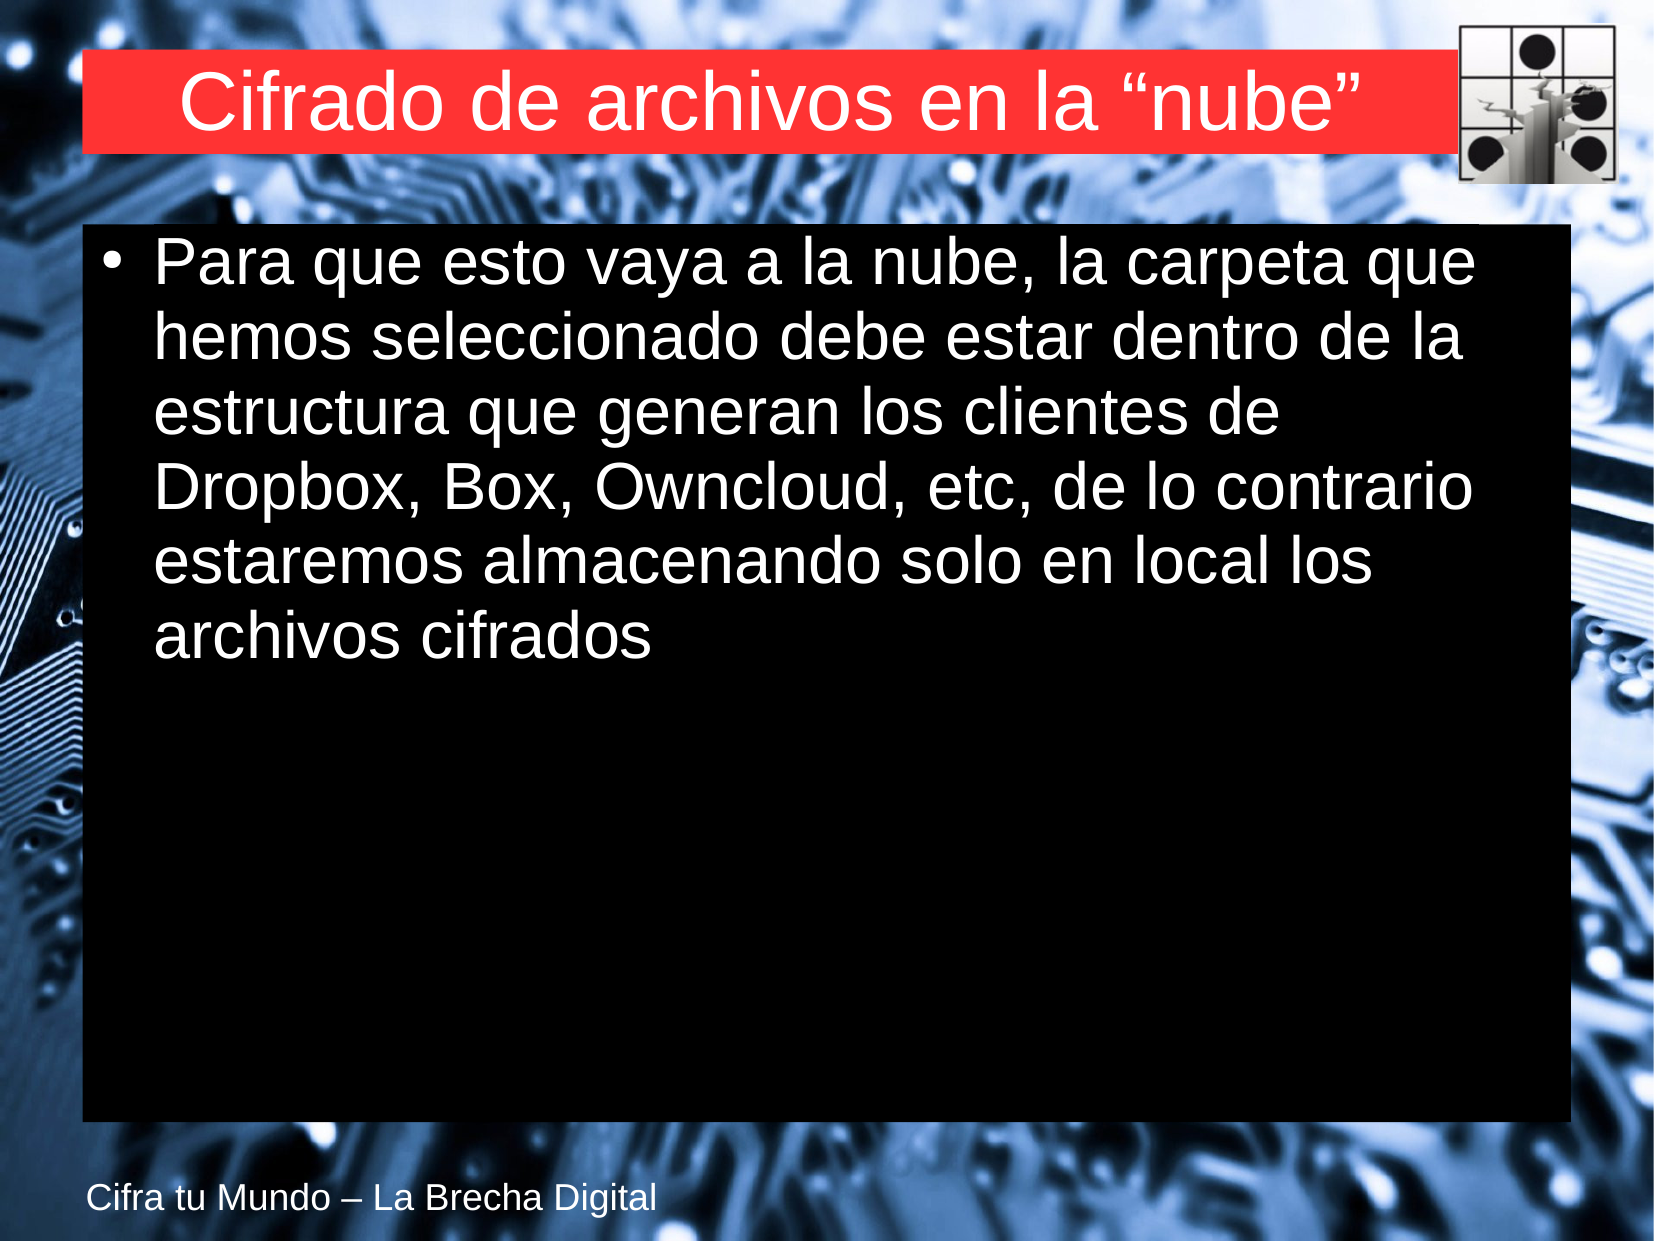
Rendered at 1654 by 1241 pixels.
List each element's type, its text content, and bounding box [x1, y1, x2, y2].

list Para que esto vaya a la nube, la carpeta que hemos seleccionado debe estar dentro de la estructura que generan los clientes de Dropbox, Box, Owncloud, etc, de lo contrario estaremos almacenando solo en local los archivos cifrados [82, 224, 1571, 1123]
picture [0, 0, 1654, 1241]
text_box Cifra tu Mundo – La Brecha Digital [70, 1169, 1453, 1226]
title Cifrado de archivos en la “nube” [82, 49, 1458, 154]
